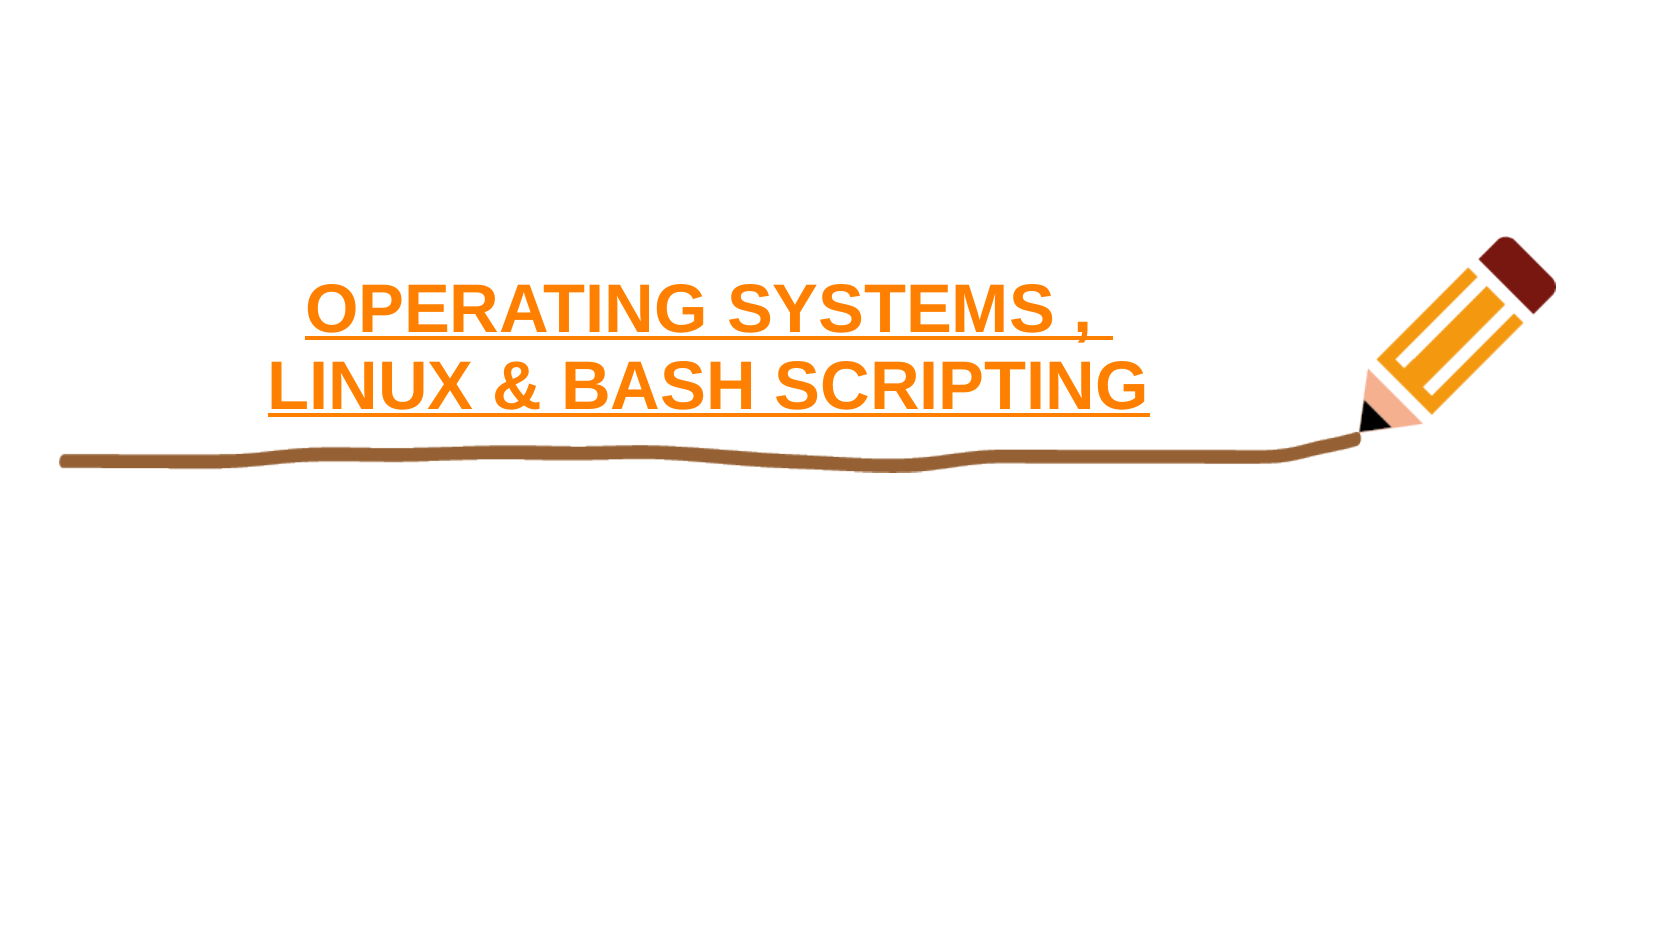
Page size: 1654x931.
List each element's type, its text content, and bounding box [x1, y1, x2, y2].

title OPERATING SYSTEMS , LINUX & BASH SCRIPTING [88, 265, 1329, 429]
picture [59, 236, 1556, 473]
